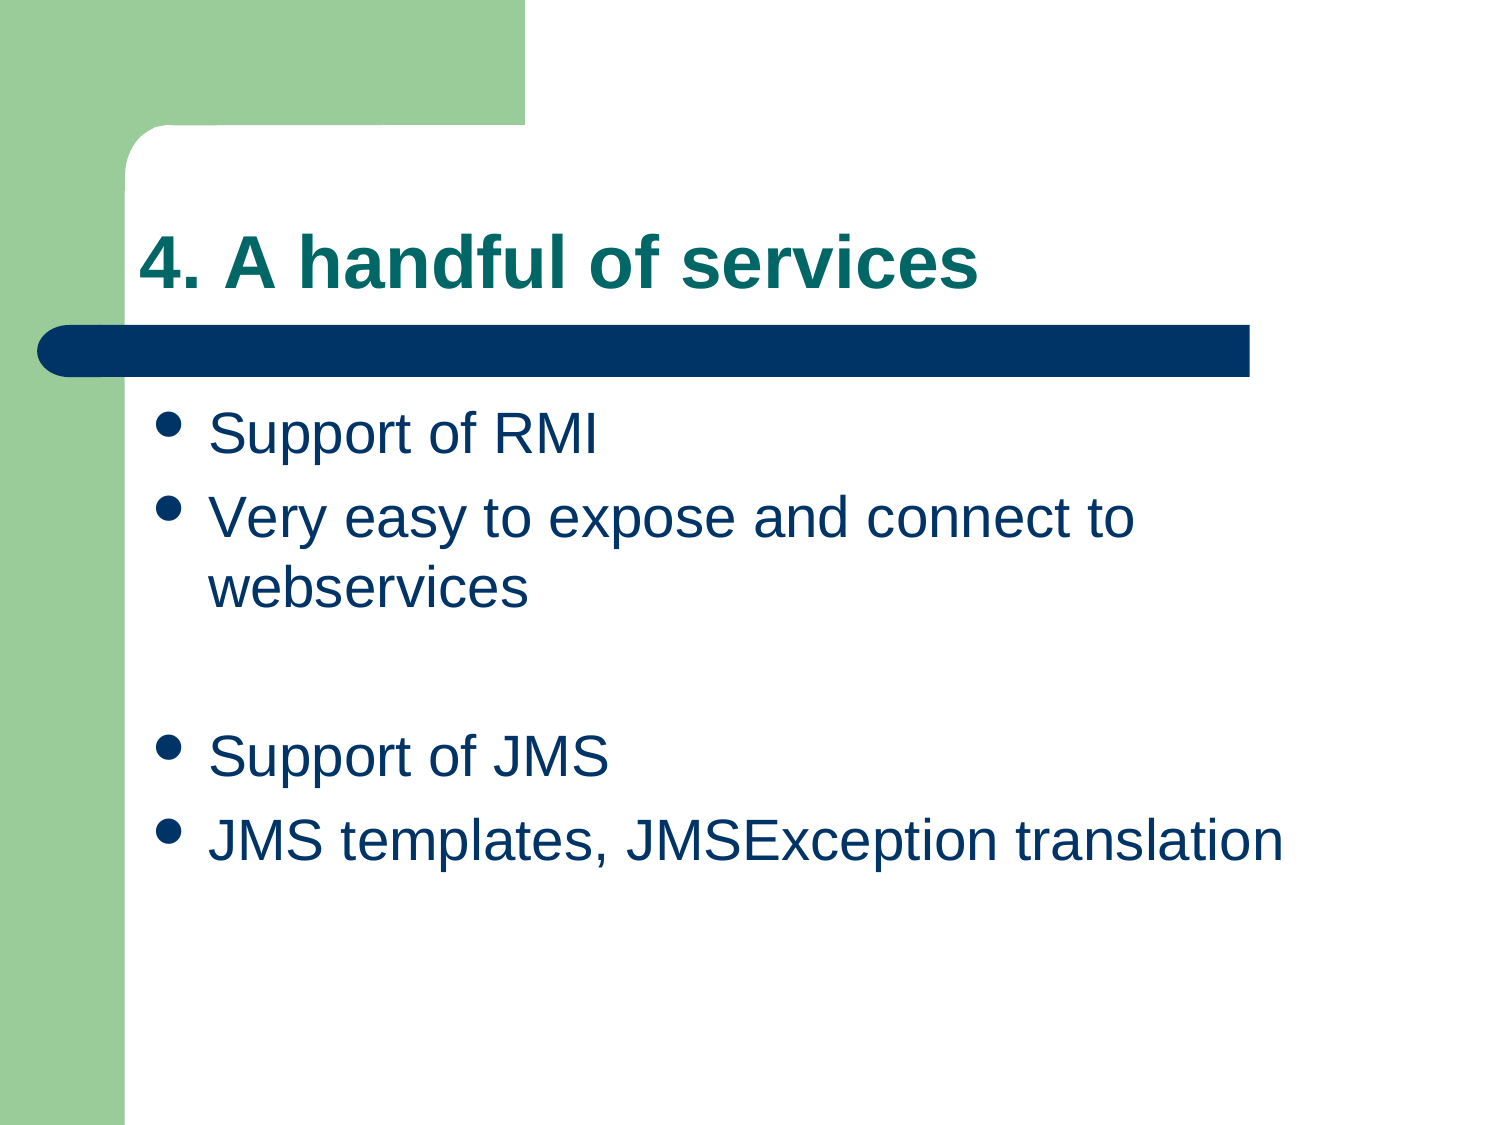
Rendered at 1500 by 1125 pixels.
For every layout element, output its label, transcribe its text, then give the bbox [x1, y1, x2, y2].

title 4. A handful of services [124, 124, 1425, 313]
list Support of RMI Very easy to expose and connect to webservices Support of JMS JMS templates, JMSException translation [137, 387, 1400, 999]
